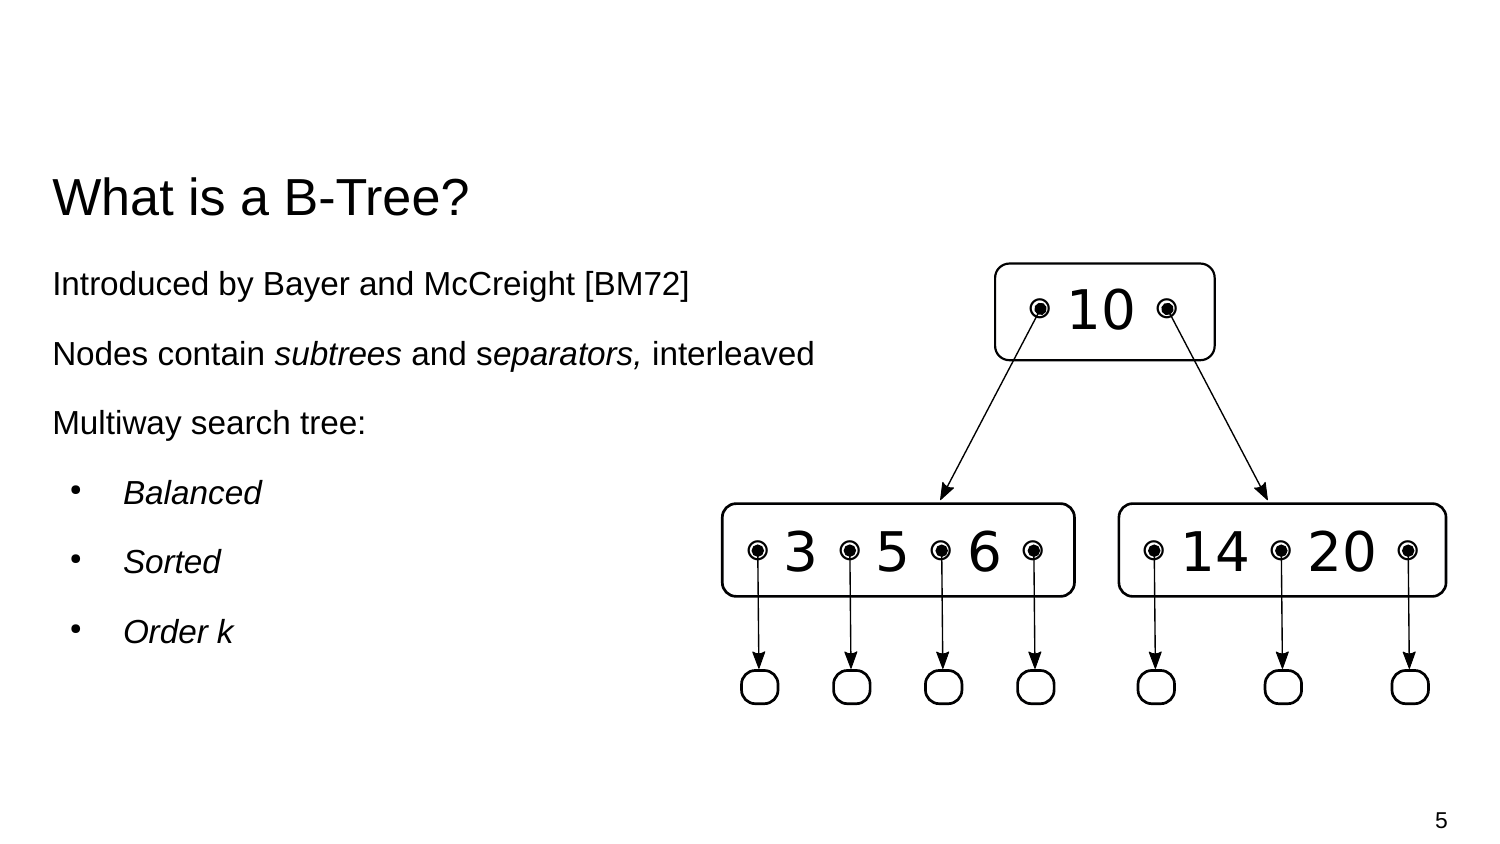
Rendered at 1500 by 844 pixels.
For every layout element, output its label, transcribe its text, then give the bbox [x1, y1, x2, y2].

list Introduced by Bayer and McCreight [BM72] Nodes contain subtrees and separators, interleaved Multiway search tree: Balanced Sorted Order k [52, 262, 1449, 771]
title What is a B-Tree? [52, 159, 1449, 227]
